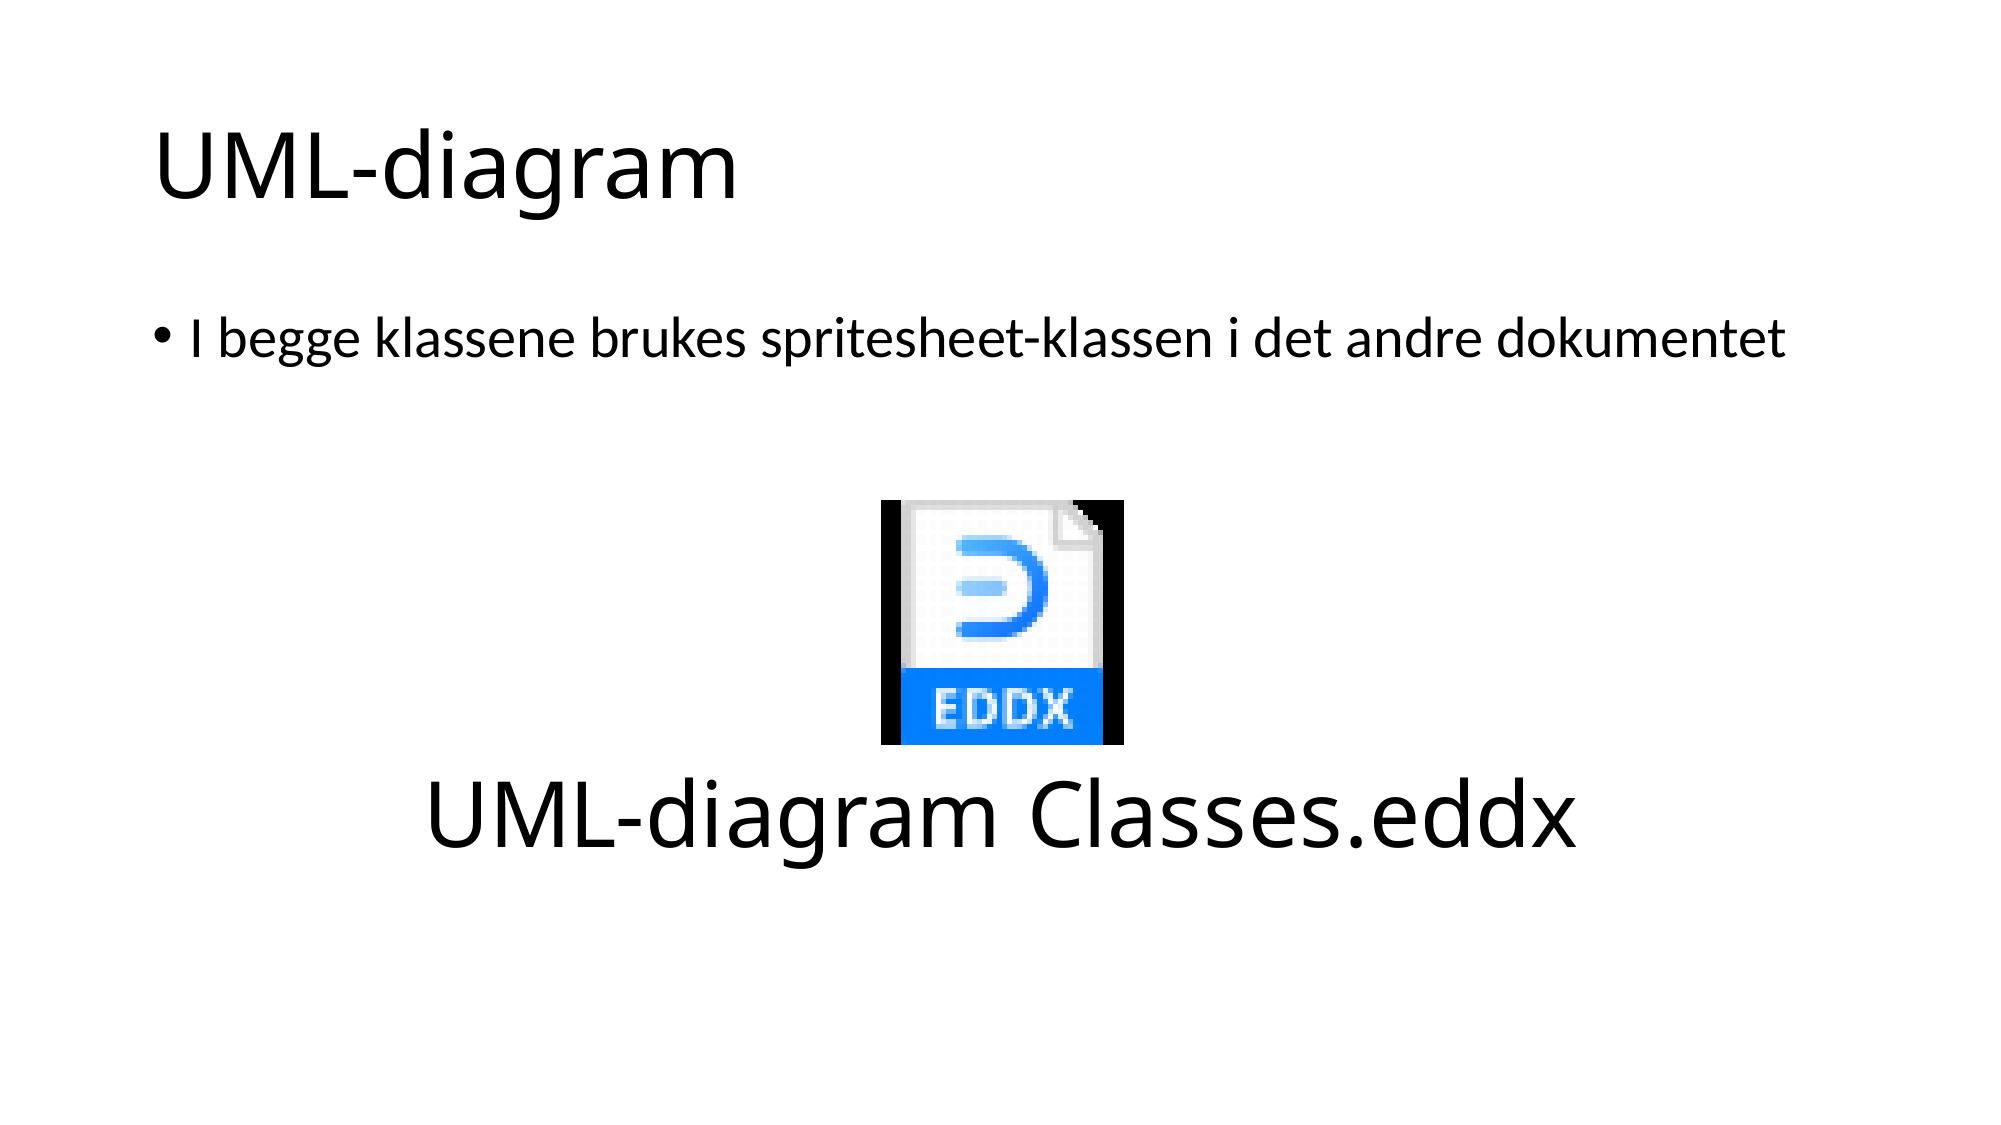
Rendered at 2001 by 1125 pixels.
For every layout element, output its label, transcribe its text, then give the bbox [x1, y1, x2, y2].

chart [327, 500, 1673, 917]
list I begge klassene brukes spritesheet-klassen i det andre dokumentet [137, 299, 1863, 1014]
title UML-diagram [137, 59, 1863, 278]
